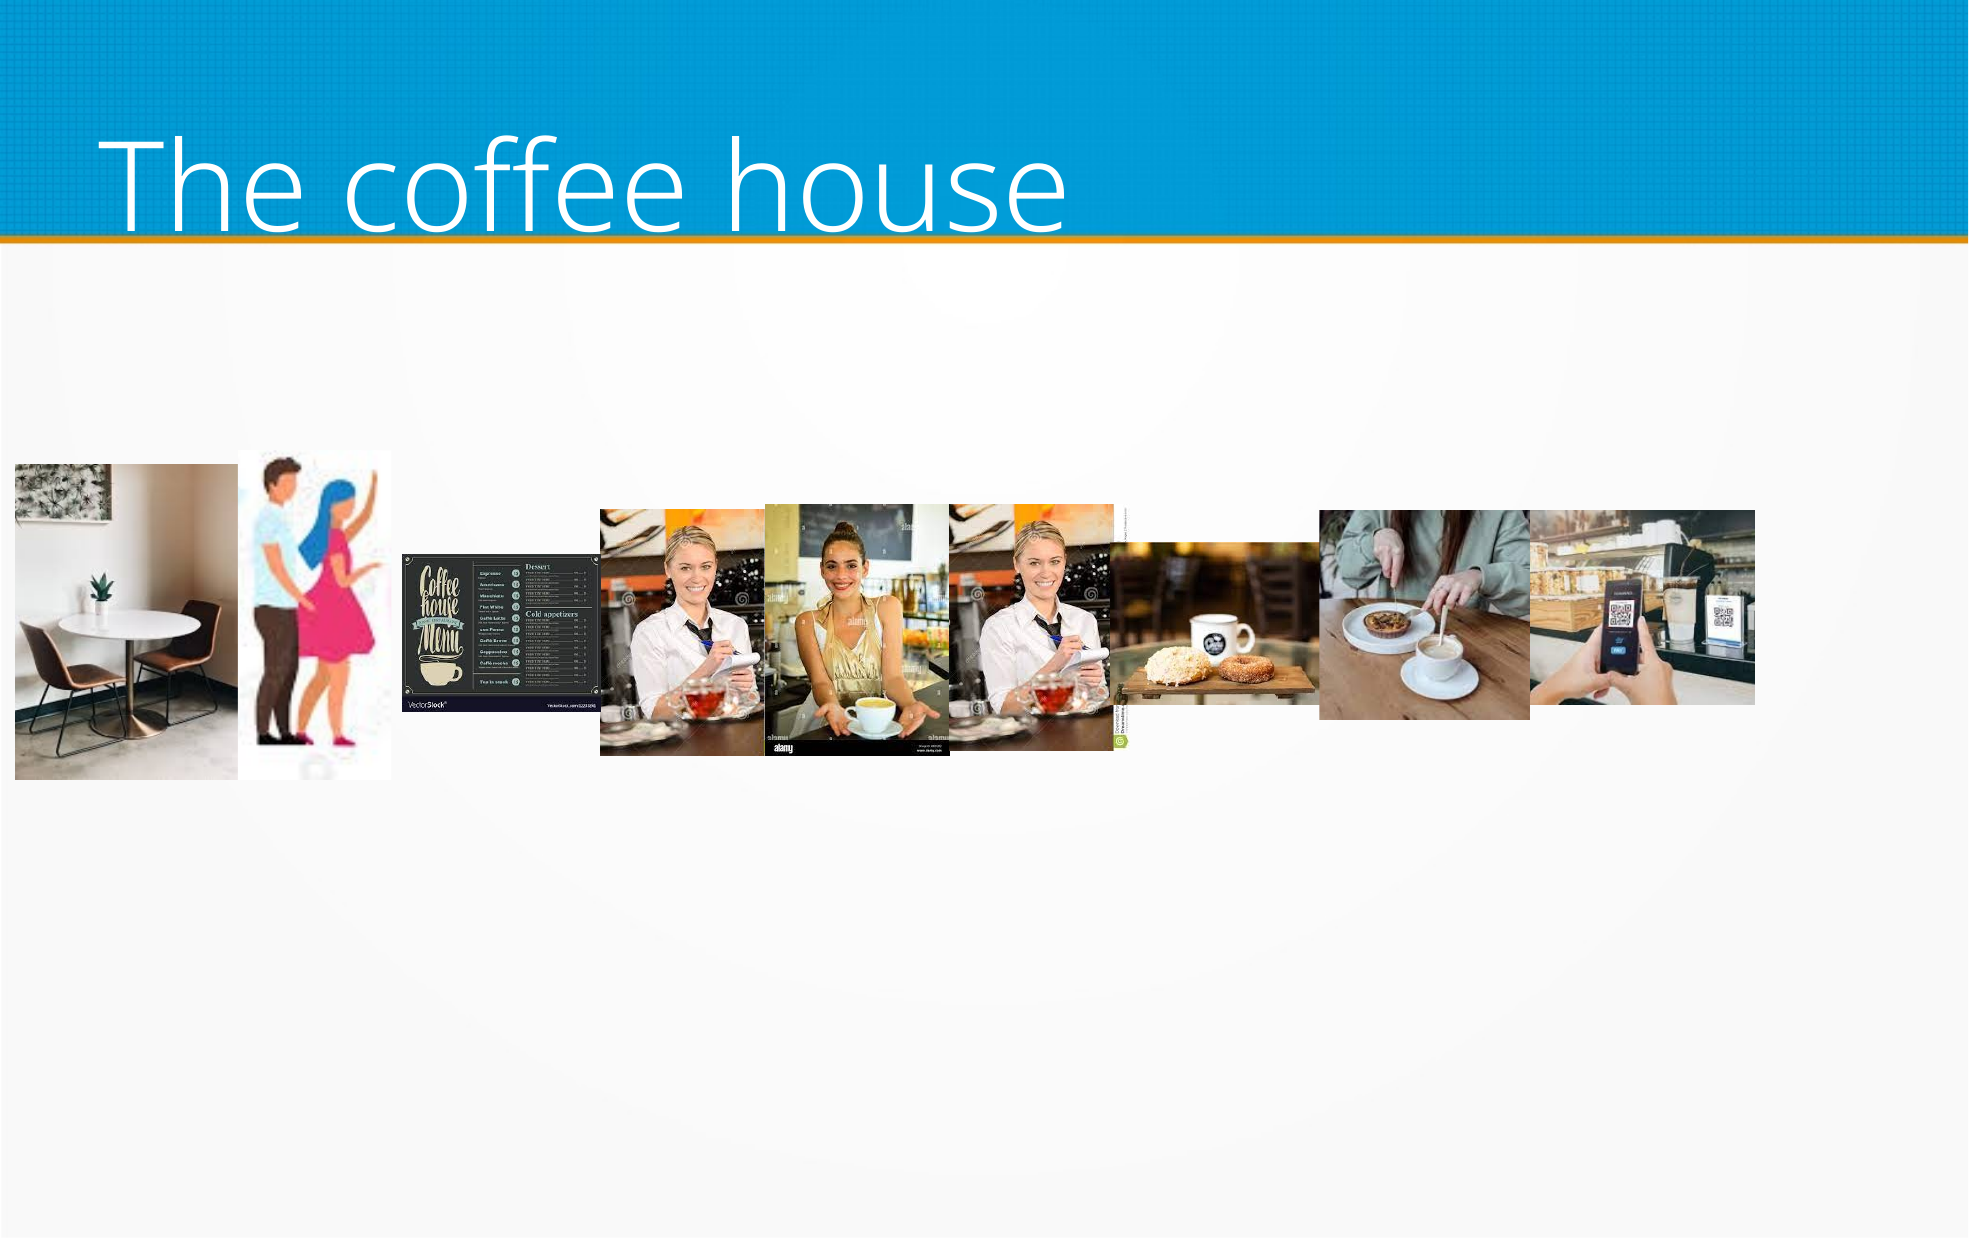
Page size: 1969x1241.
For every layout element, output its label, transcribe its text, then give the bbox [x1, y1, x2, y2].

title The coffee house [98, 49, 1870, 257]
picture [0, 233, 1969, 1241]
